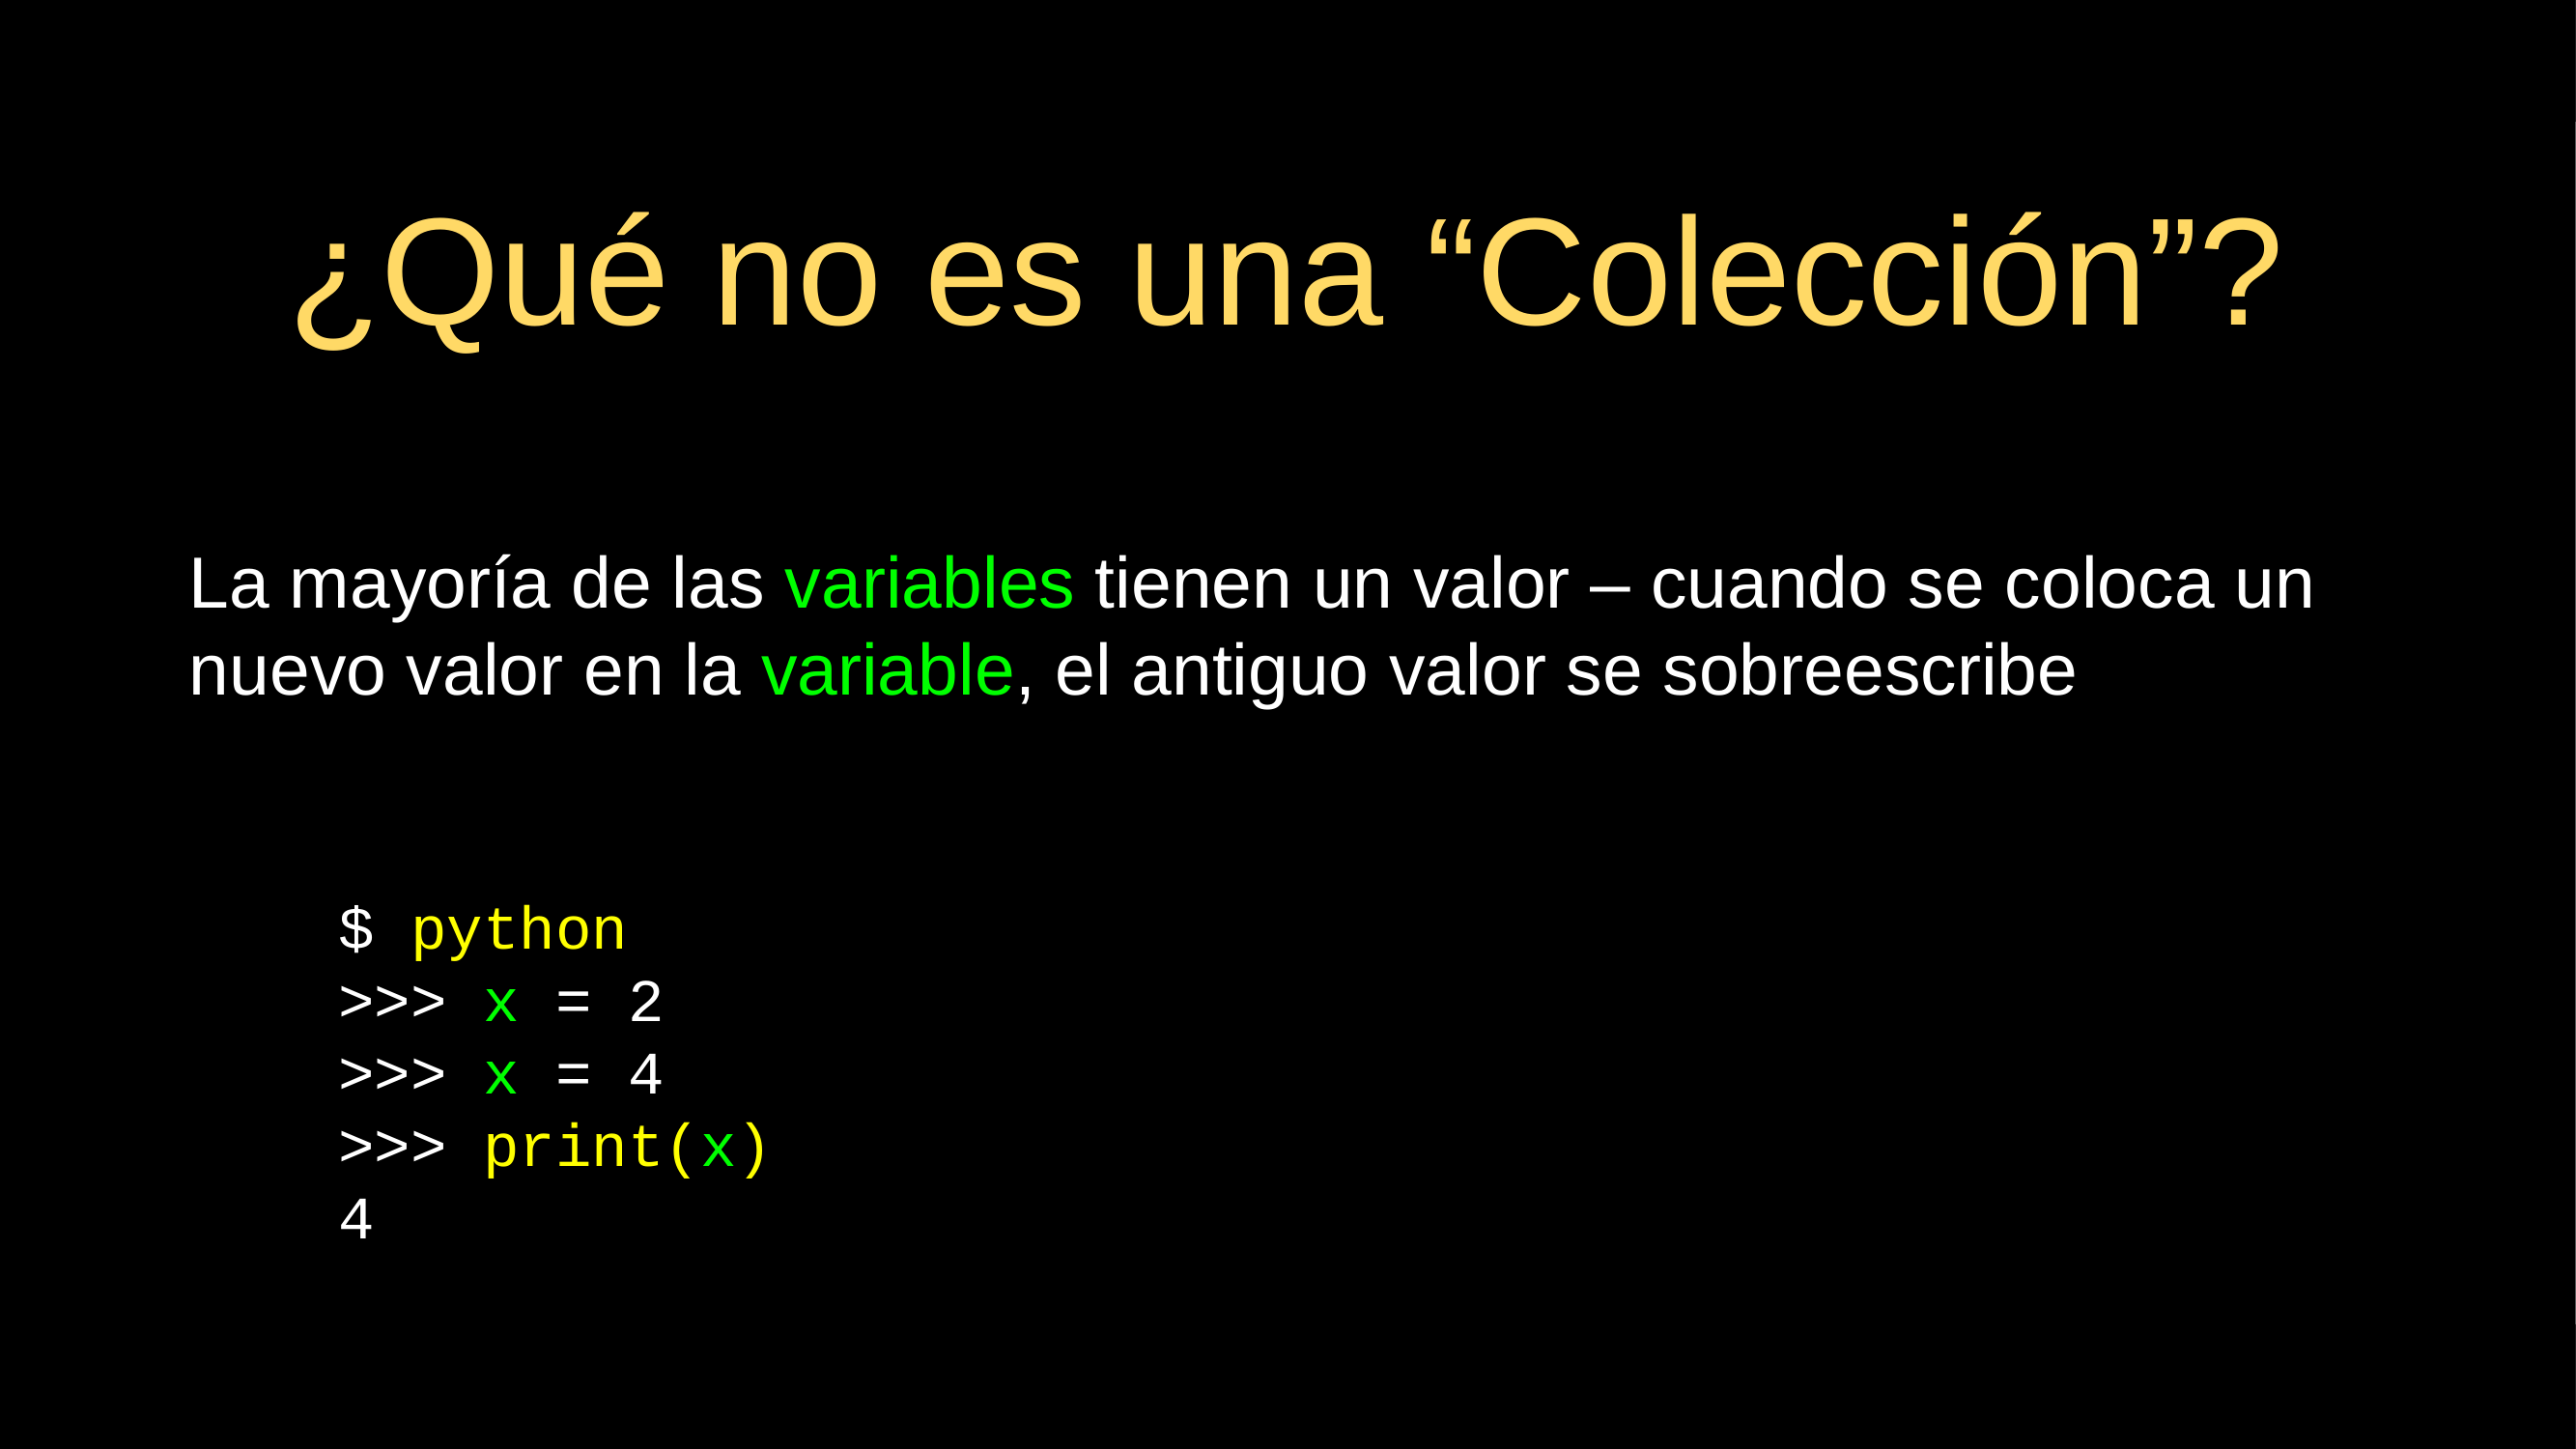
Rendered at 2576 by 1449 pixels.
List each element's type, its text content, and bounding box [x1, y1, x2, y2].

list La mayoría de las variables tienen un valor – cuando se coloca un nuevo valor en la variable, el antiguo valor se sobreescribe [183, 412, 2391, 834]
title ¿Qué no es una “Colección”? [183, 125, 2391, 403]
text_box $ python >>> x = 2 >>> x = 4 >>> print(x) 4 [338, 891, 2275, 1249]
